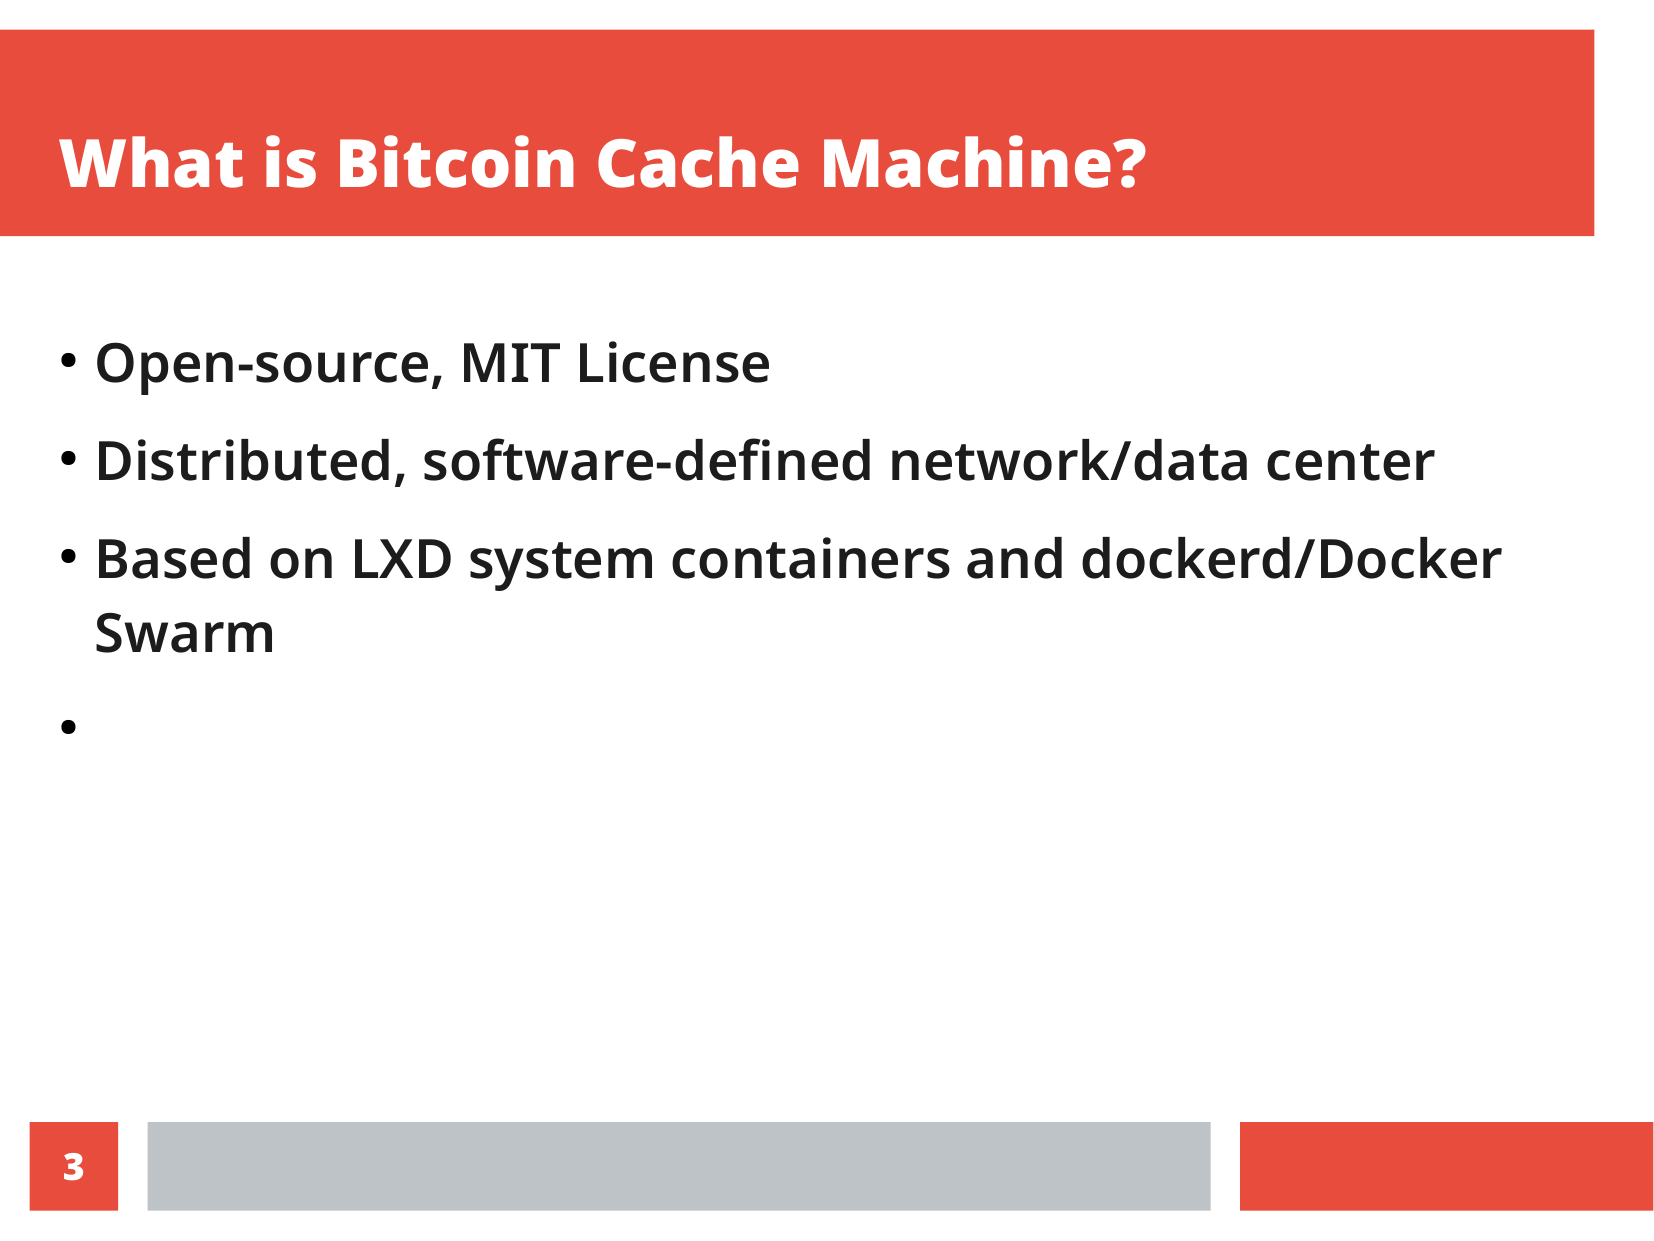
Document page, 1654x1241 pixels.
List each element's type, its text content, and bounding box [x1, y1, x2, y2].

title What is Bitcoin Cache Machine? [59, 59, 1595, 207]
list Open-source, MIT License Distributed, software-defined network/data center Based on LXD system containers and dockerd/Docker Swarm [59, 324, 1565, 1093]
